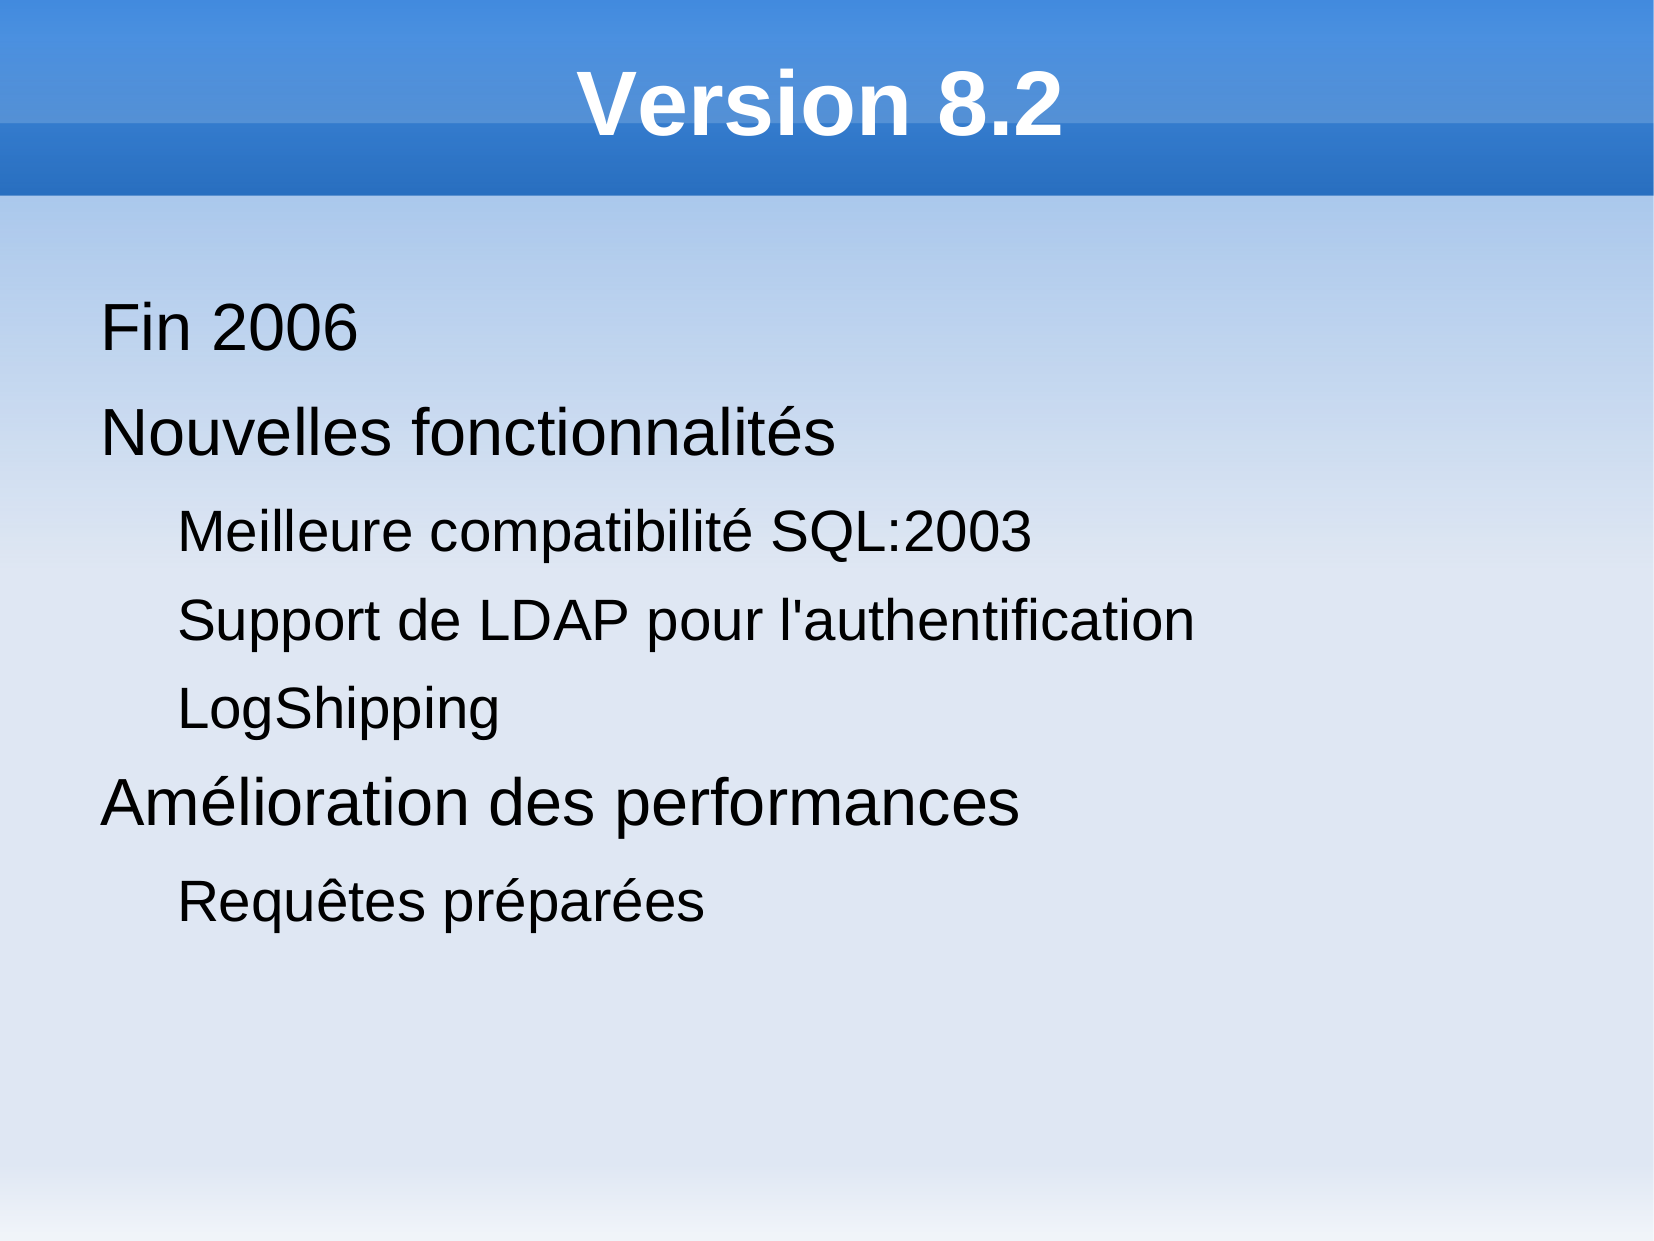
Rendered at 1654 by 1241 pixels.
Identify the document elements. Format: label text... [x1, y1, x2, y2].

list Fin 2006 Nouvelles fonctionnalités Meilleure compatibilité SQL:2003 Support de LDAP pour l'authentification LogShipping Amélioration des performances Requêtes préparées [82, 290, 1571, 1094]
title Version 8.2 [76, 7, 1565, 200]
picture [0, 0, 1654, 1241]
